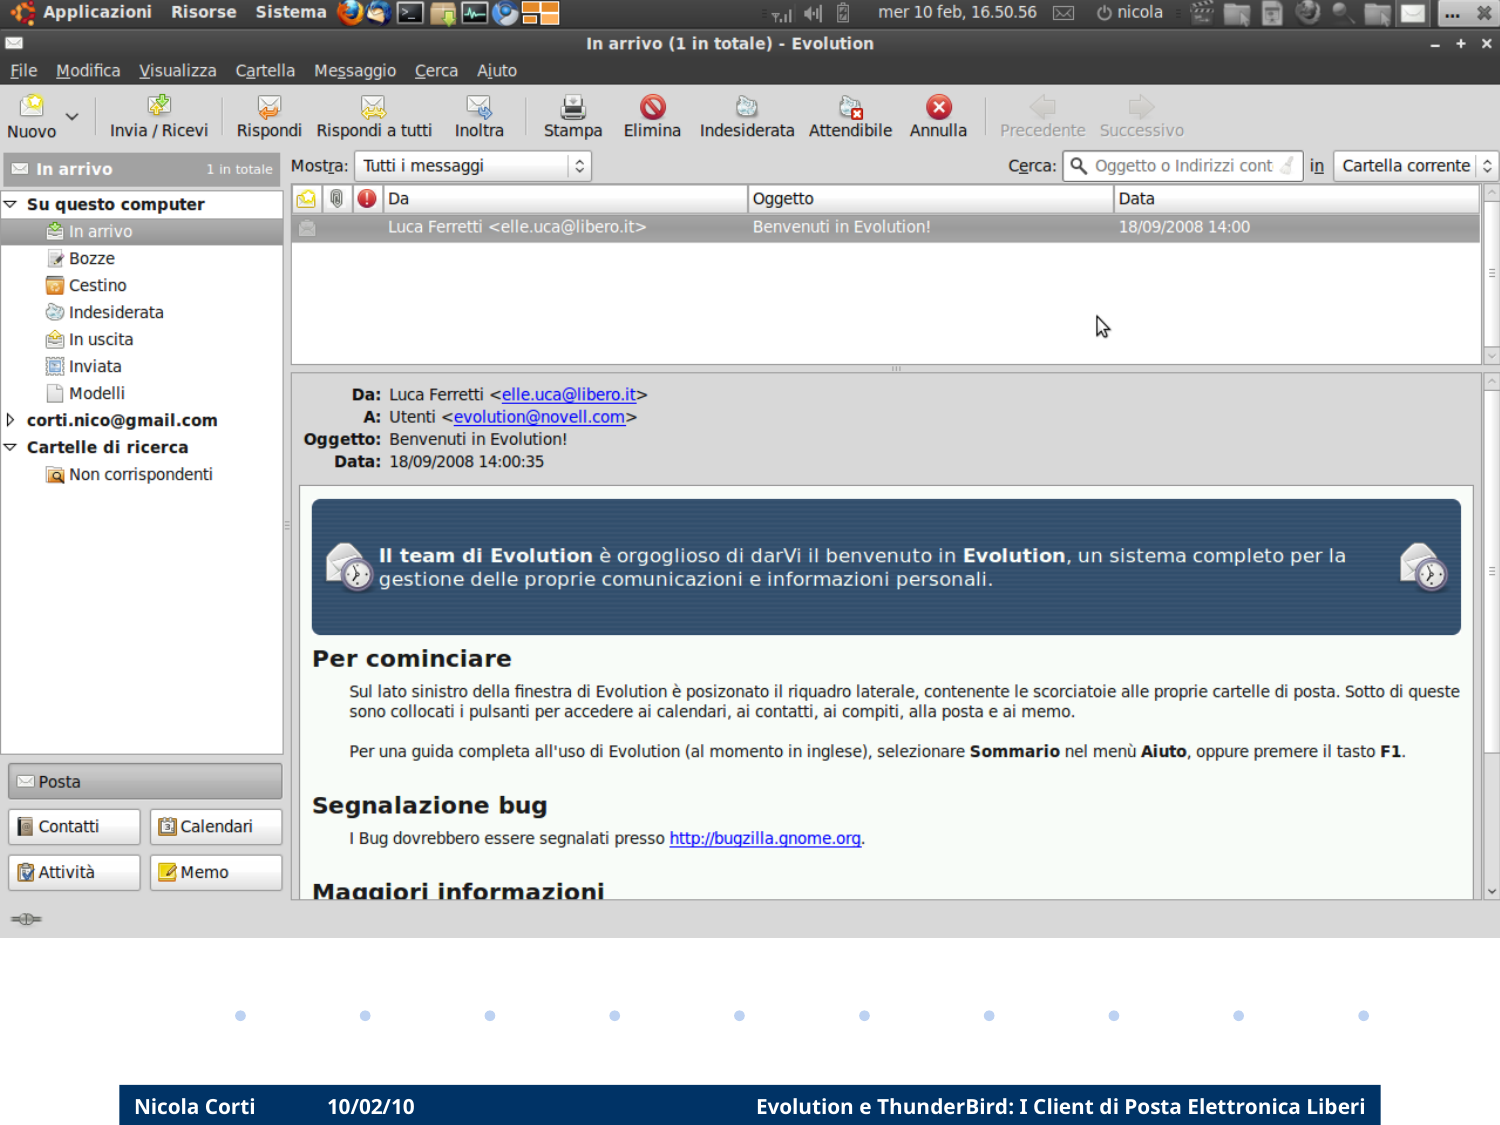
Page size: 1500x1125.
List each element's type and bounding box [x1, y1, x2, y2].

picture [0, 0, 1500, 938]
